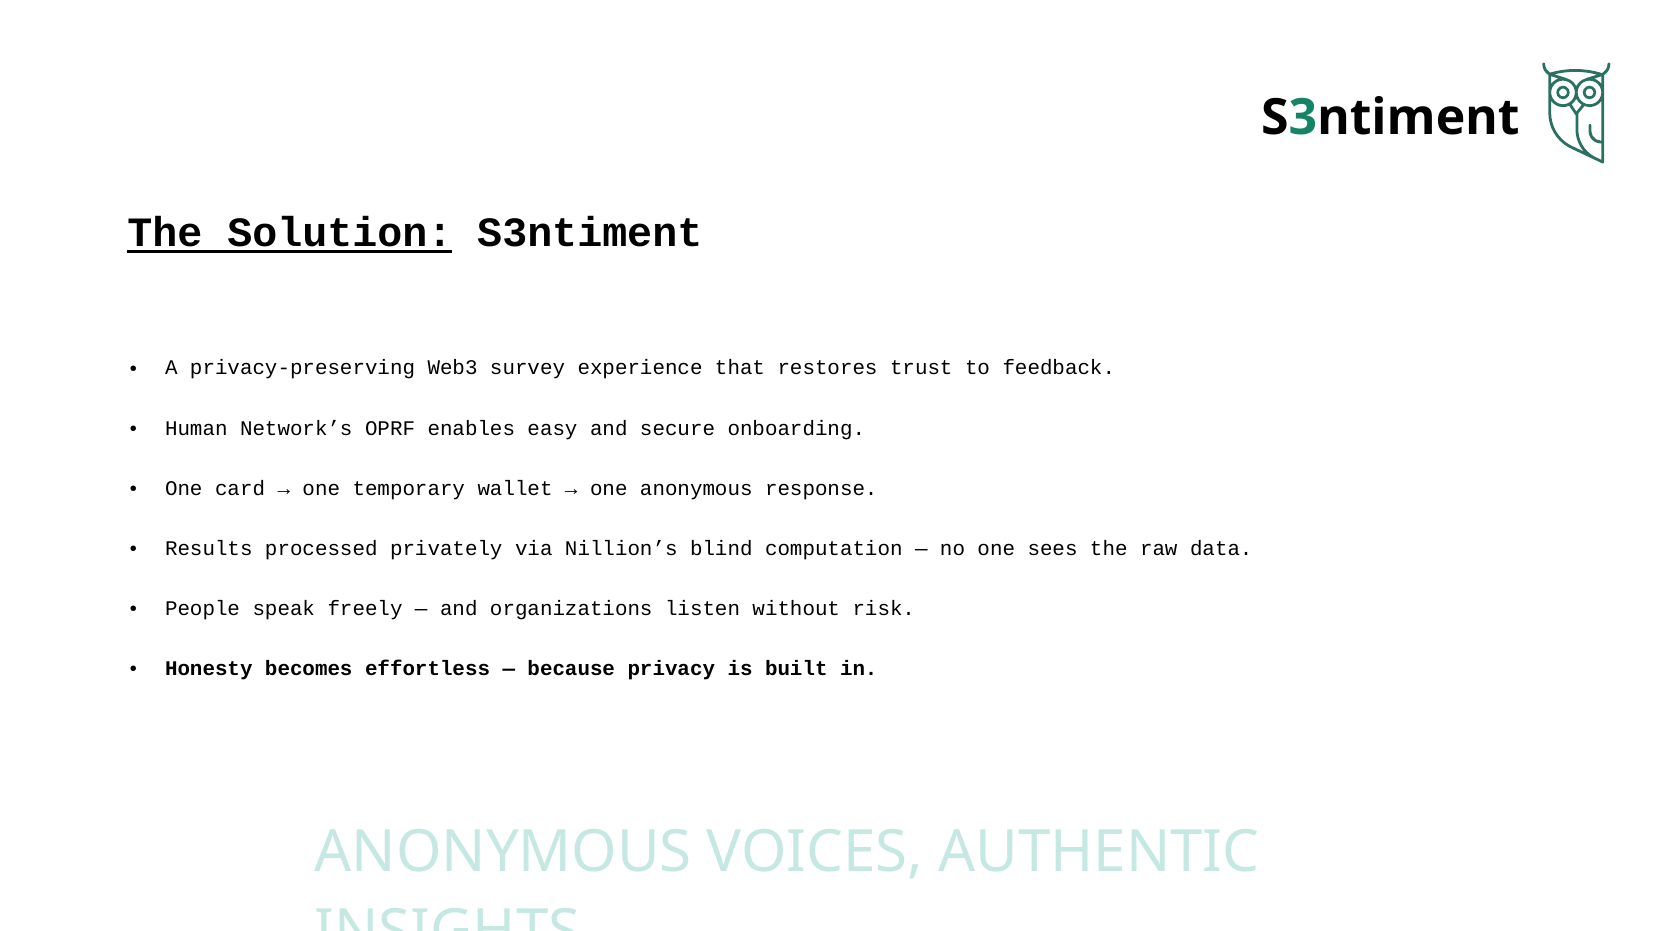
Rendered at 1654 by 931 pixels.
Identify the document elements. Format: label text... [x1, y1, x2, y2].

subtitle A privacy-preserving Web3 survey experience that restores trust to feedback. Human Network’s OPRF enables easy and secure onboarding. One card → one temporary wallet → one anonymous response. Results processed privately via Nillion’s blind computation — no one sees the raw data. People speak freely — and organizations listen without risk. Honesty becomes effortless — because privacy is built in. [129, 251, 1618, 885]
text_box ANONYMOUS VOICES, AUTHENTIC INSIGHTS [300, 801, 1351, 931]
picture [1519, 56, 1654, 338]
title S3ntiment [82, 37, 1520, 193]
text_box The Solution: S3ntiment [112, 204, 1351, 321]
